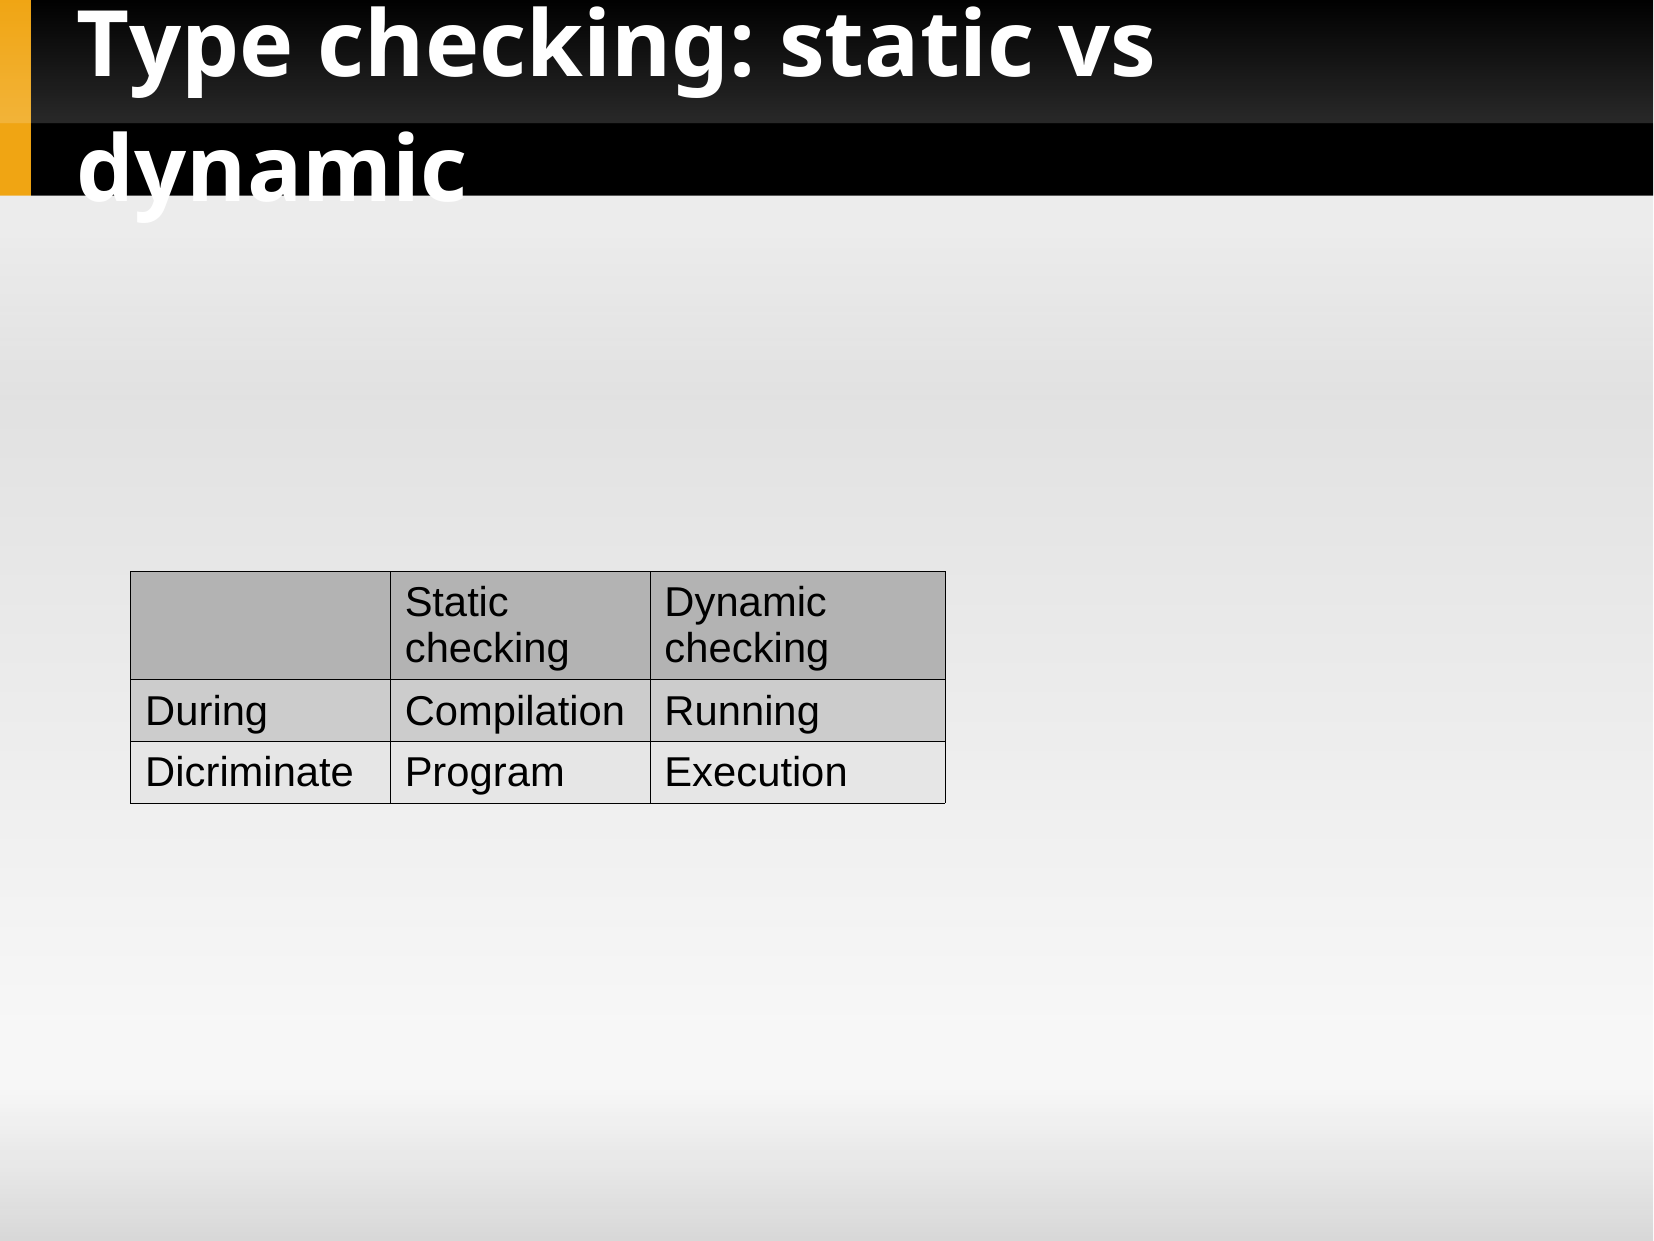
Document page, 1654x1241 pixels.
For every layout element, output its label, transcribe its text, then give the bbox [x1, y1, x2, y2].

table_cell Execution [651, 742, 945, 803]
table_header Static checking [391, 572, 650, 679]
table_cell Compilation [391, 680, 650, 741]
picture [0, 0, 1654, 1241]
table_header Dynamic checking [651, 572, 945, 679]
table_header [131, 572, 390, 679]
table_cell Running [651, 680, 945, 741]
table_cell Dicriminate [131, 742, 390, 803]
table_cell Program [391, 742, 650, 803]
title Type checking: static vs dynamic [76, 0, 1565, 208]
table_cell During [131, 680, 390, 741]
